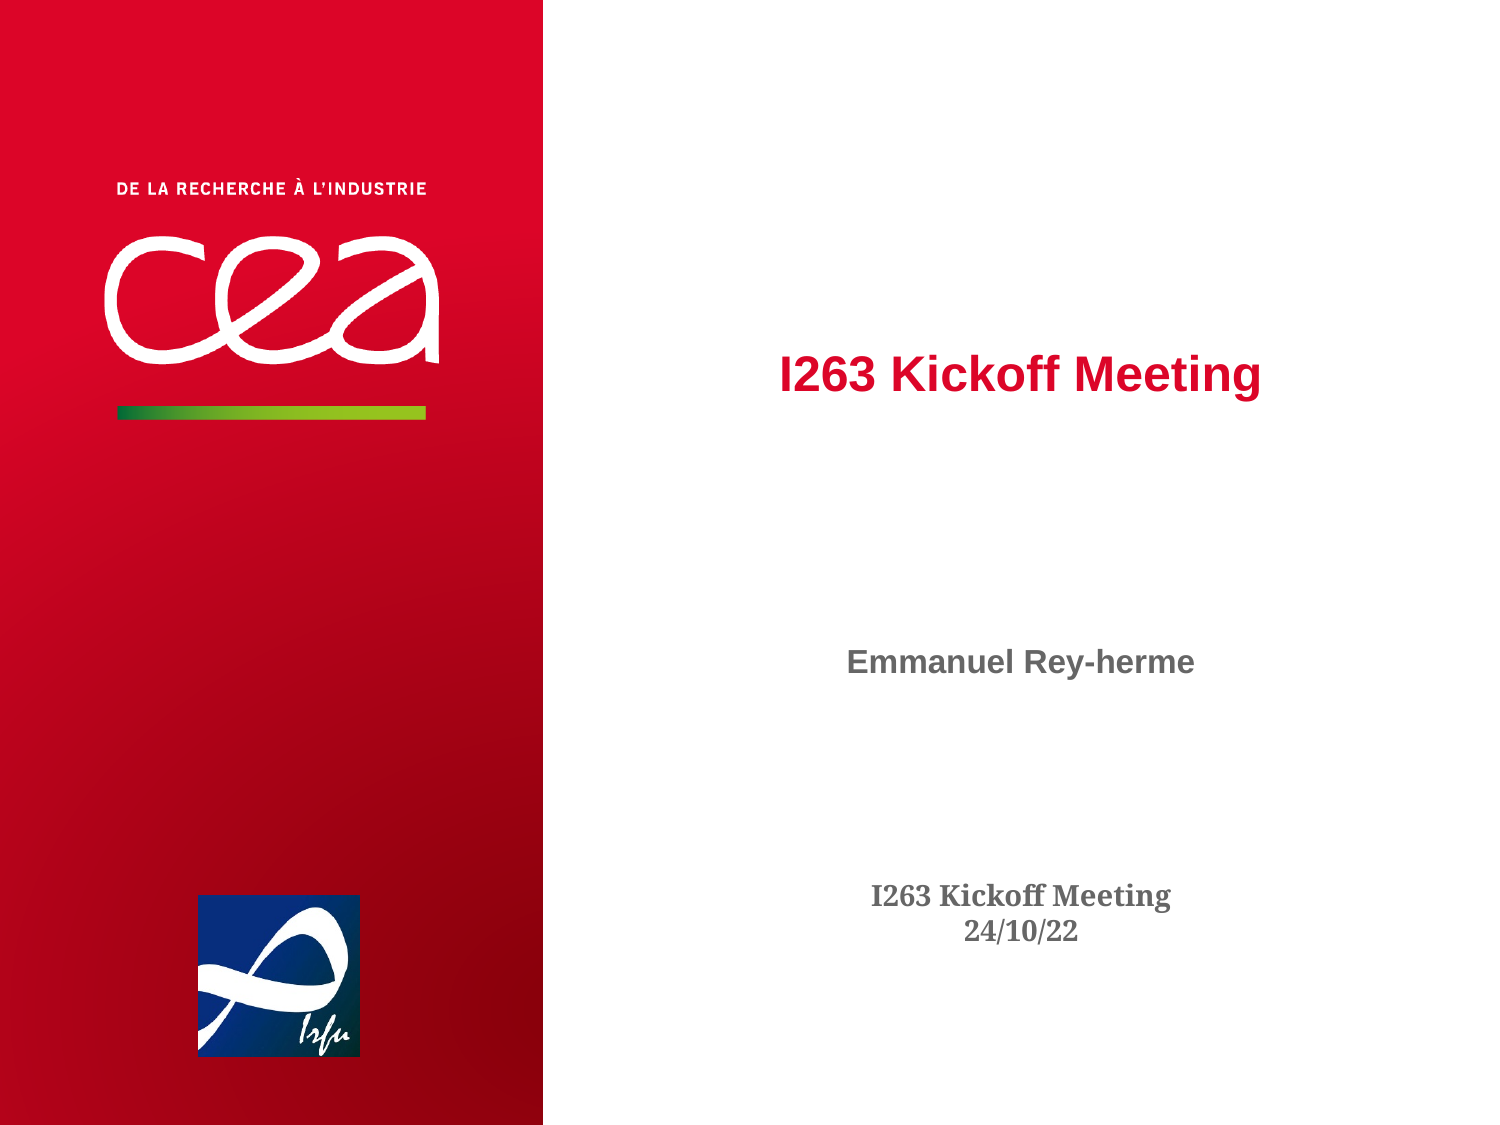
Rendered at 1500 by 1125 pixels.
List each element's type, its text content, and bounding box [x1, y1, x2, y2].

text_box I263 Kickoff Meeting 24/10/22 [542, 869, 1500, 955]
text_box Emmanuel Rey-herme [632, 632, 1410, 688]
text_box I263 Kickoff Meeting [542, 334, 1500, 410]
picture [0, 0, 543, 1125]
